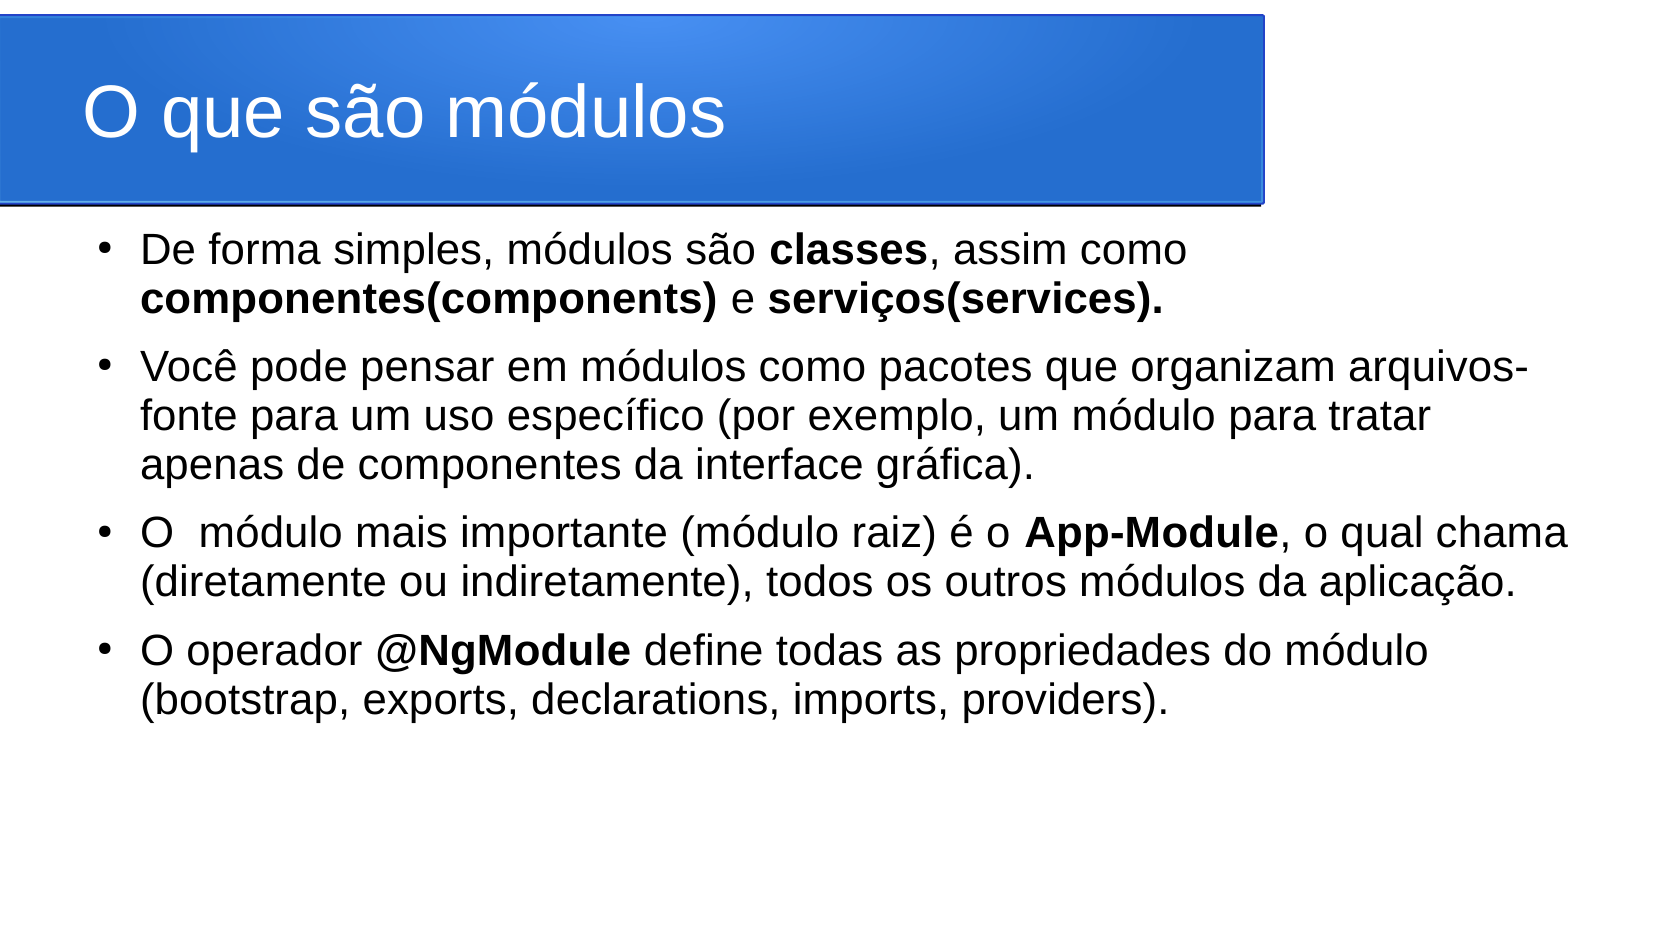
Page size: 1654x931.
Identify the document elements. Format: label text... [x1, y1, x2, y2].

title O que são módulos [82, 35, 1235, 189]
list De forma simples, módulos são classes, assim como componentes(components) e serviços(services). Você pode pensar em módulos como pacotes que organizam arquivos-fonte para um uso específico (por exemplo, um módulo para tratar apenas de componentes da interface gráfica). O módulo mais importante (módulo raiz) é o App-Module, o qual chama (diretamente ou indiretamente), todos os outros módulos da aplicação. O operador @NgModule define todas as propriedades do módulo (bootstrap, exports, declarations, imports, providers). [82, 224, 1571, 764]
